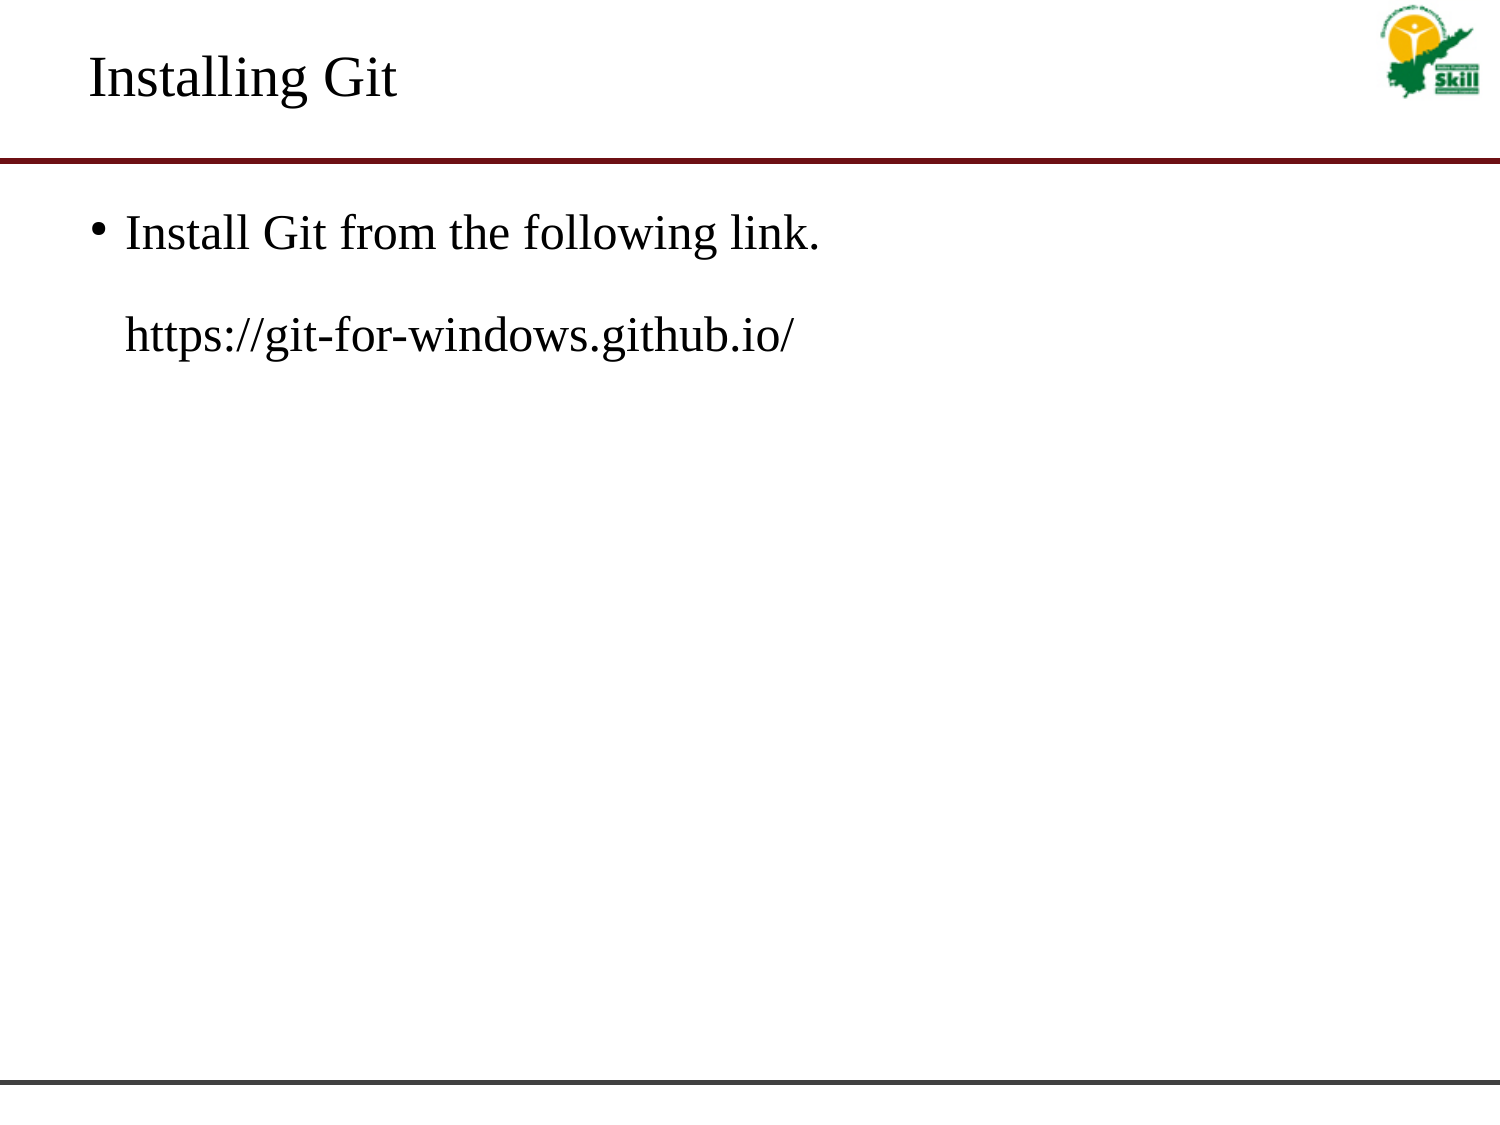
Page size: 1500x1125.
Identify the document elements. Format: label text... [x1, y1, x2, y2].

list Install Git from the following link. https://git-for-windows.github.io/ [75, 162, 1425, 975]
title Installing Git [73, 30, 1424, 173]
picture [1376, 0, 1483, 110]
